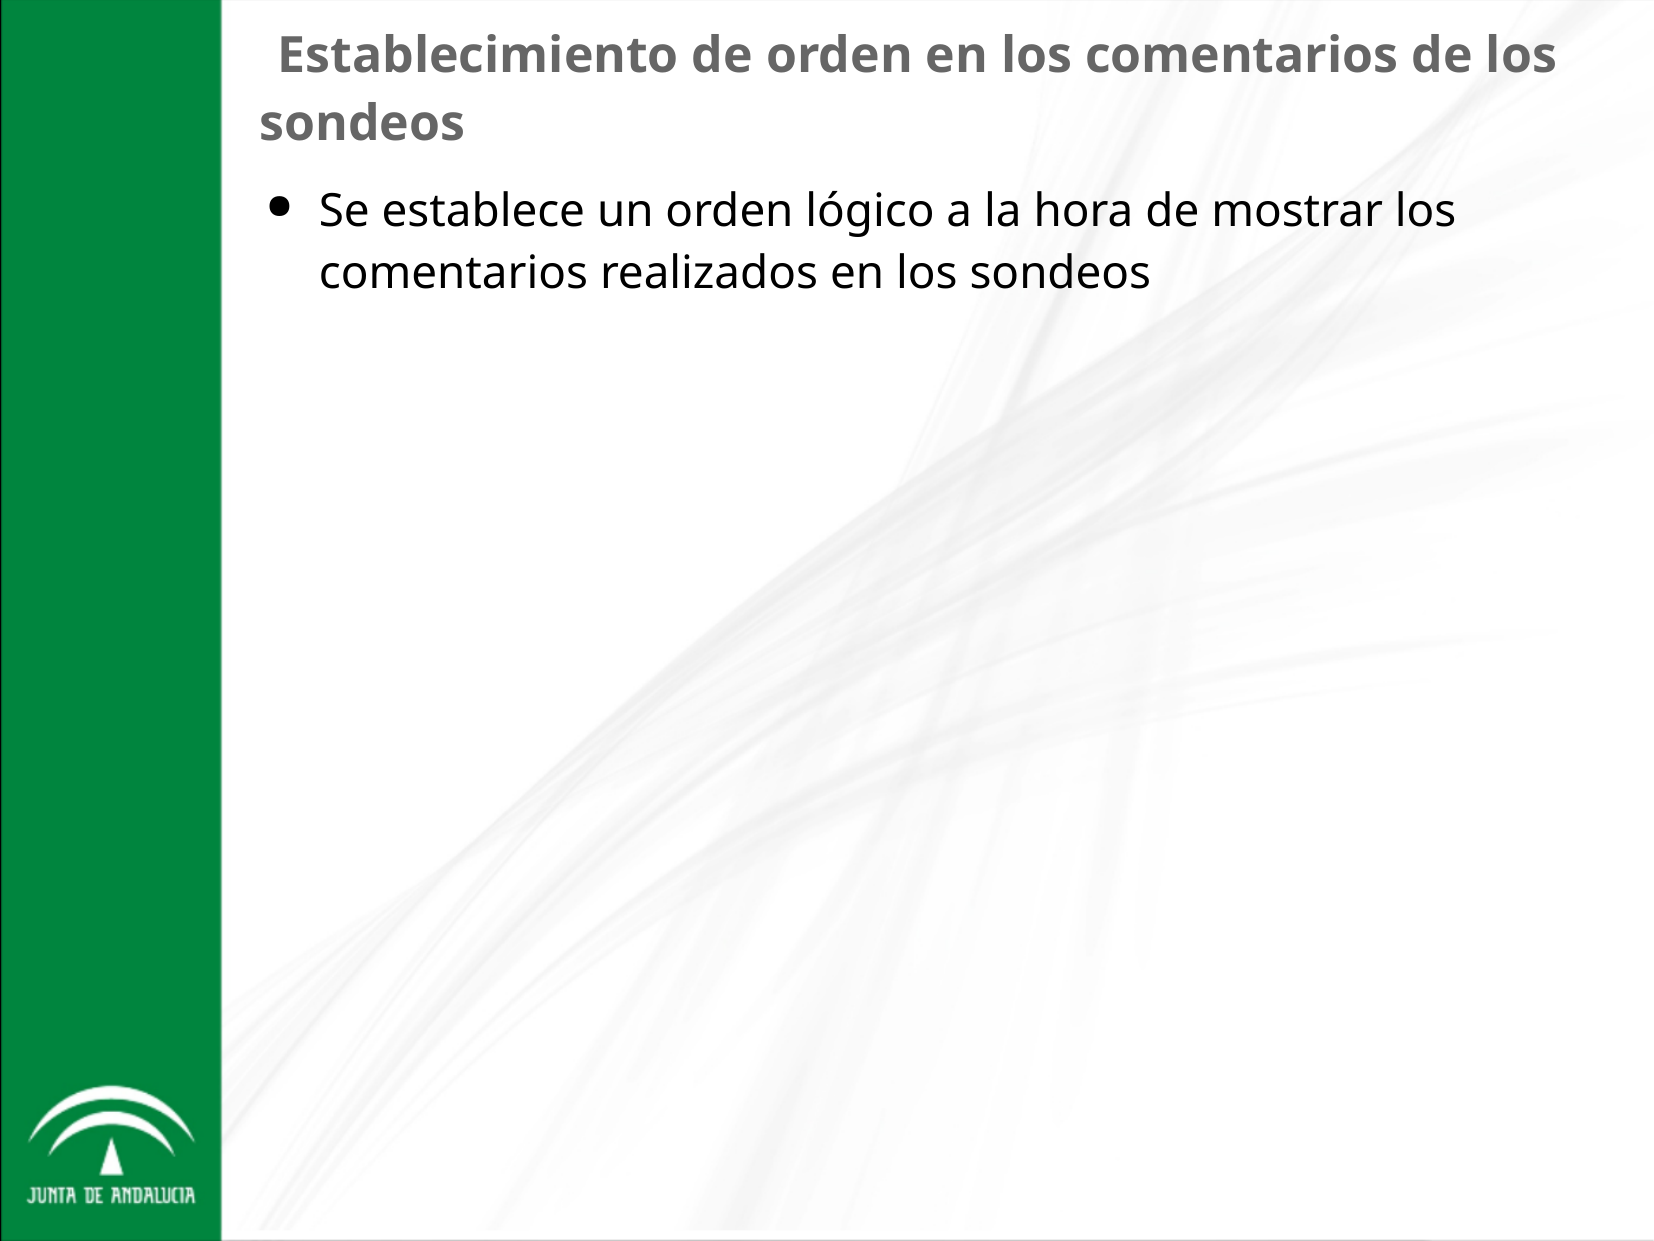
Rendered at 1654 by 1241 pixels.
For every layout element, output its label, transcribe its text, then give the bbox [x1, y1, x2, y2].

list Se establece un orden lógico a la hora de mostrar los comentarios realizados en los sondeos [248, 177, 1565, 996]
picture [0, 0, 1654, 1241]
title Establecimiento de orden en los comentarios de los sondeos [259, 28, 1577, 145]
